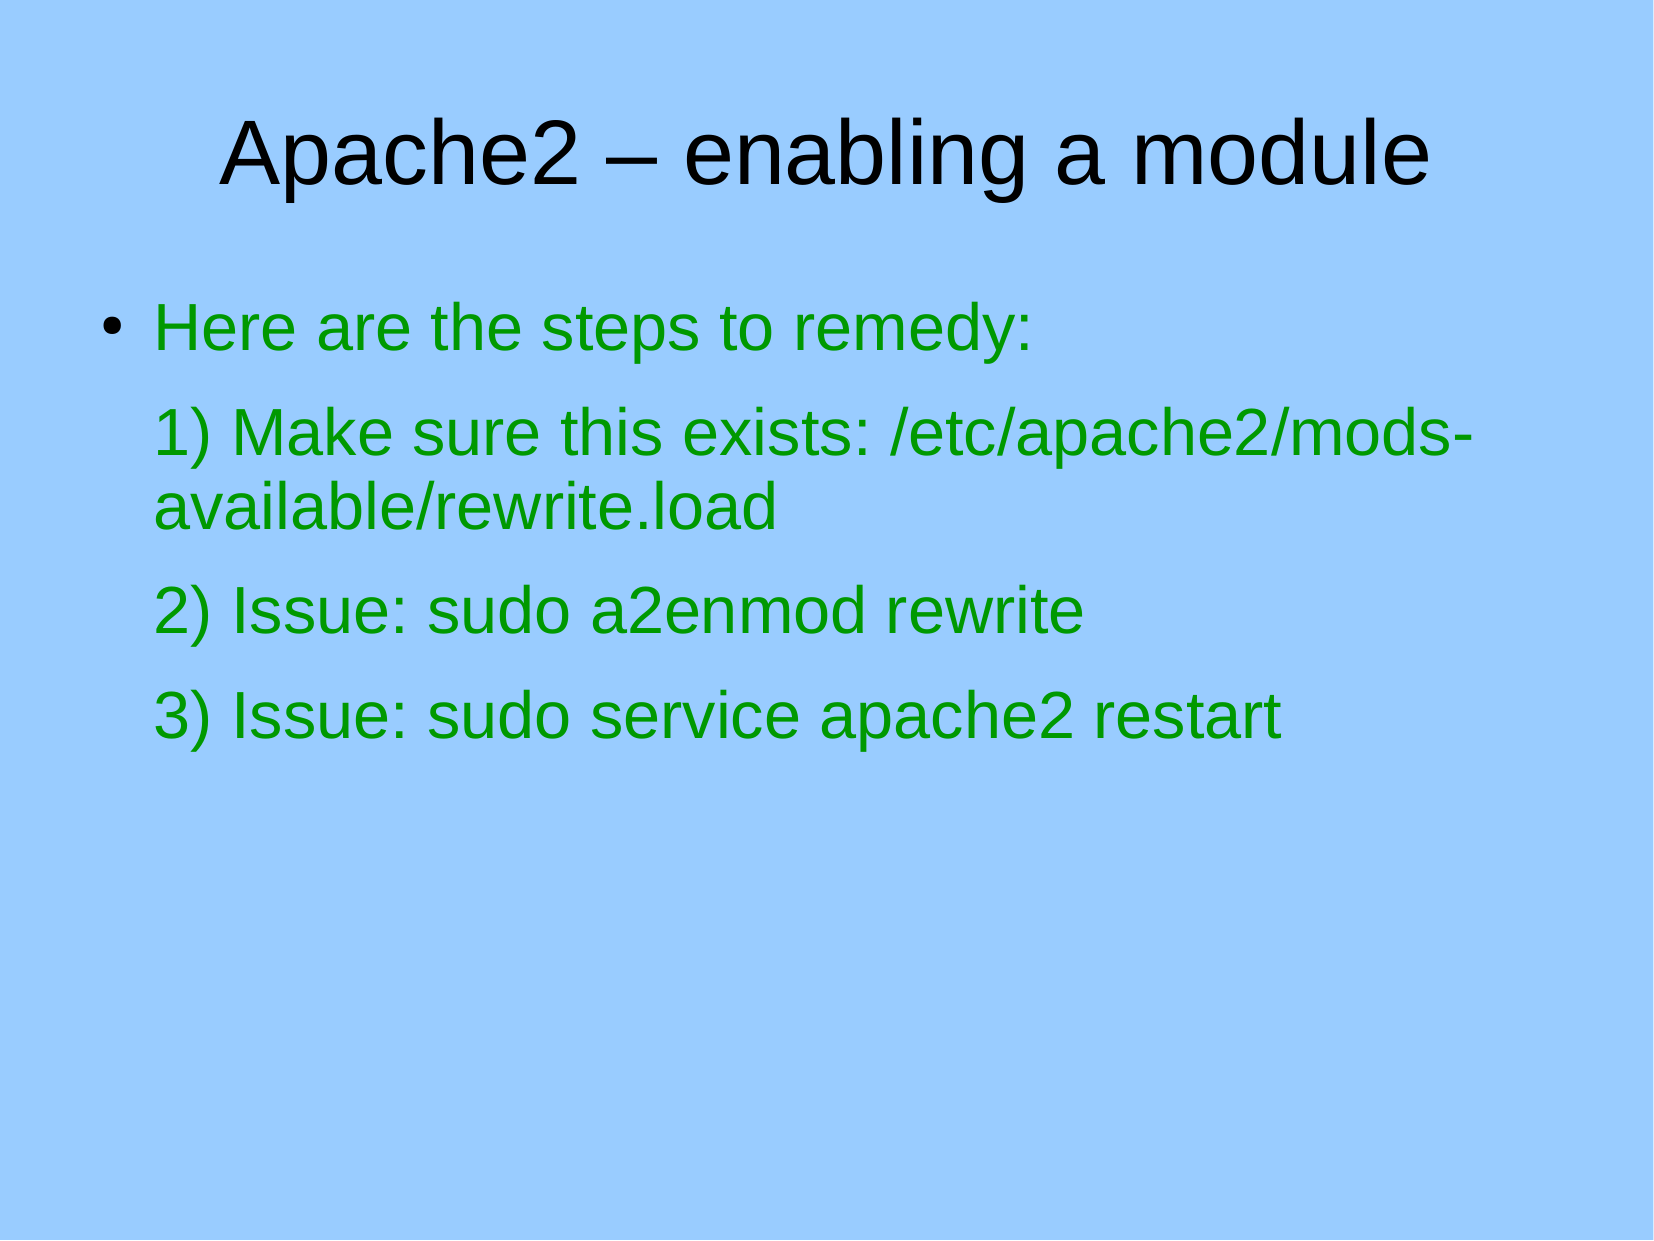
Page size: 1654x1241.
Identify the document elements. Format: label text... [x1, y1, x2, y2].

title Apache2 – enabling a module [82, 49, 1571, 257]
list Here are the steps to remedy: 1) Make sure this exists: /etc/apache2/mods-available/rewrite.load 2) Issue: sudo a2enmod rewrite 3) Issue: sudo service apache2 restart [82, 290, 1538, 1010]
